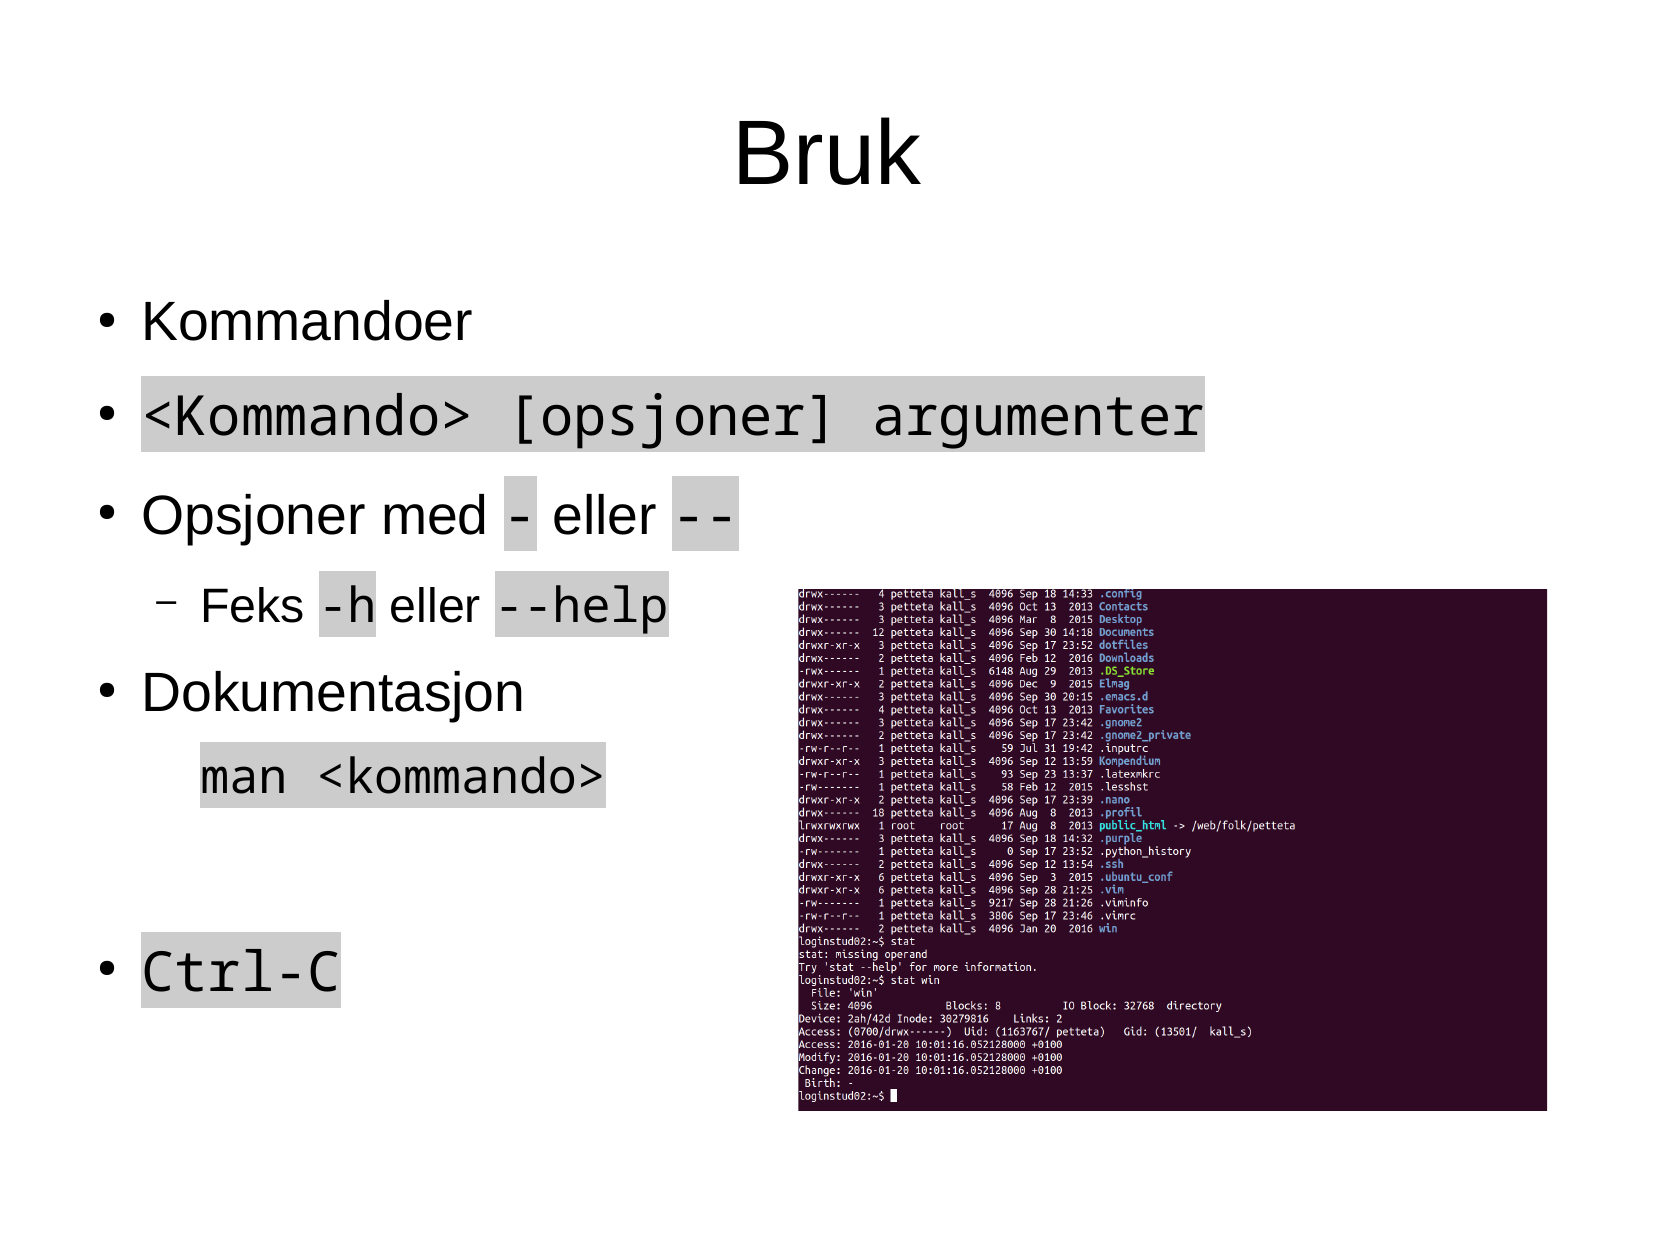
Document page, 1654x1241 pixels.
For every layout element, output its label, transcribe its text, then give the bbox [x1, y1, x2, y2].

title Bruk [82, 49, 1571, 257]
picture [798, 589, 1548, 1111]
list Kommandoer <Kommando> [opsjoner] argumenter Opsjoner med - eller -- Feks -h eller --help Dokumentasjon man <kommando> Ctrl-C [82, 290, 1571, 1010]
